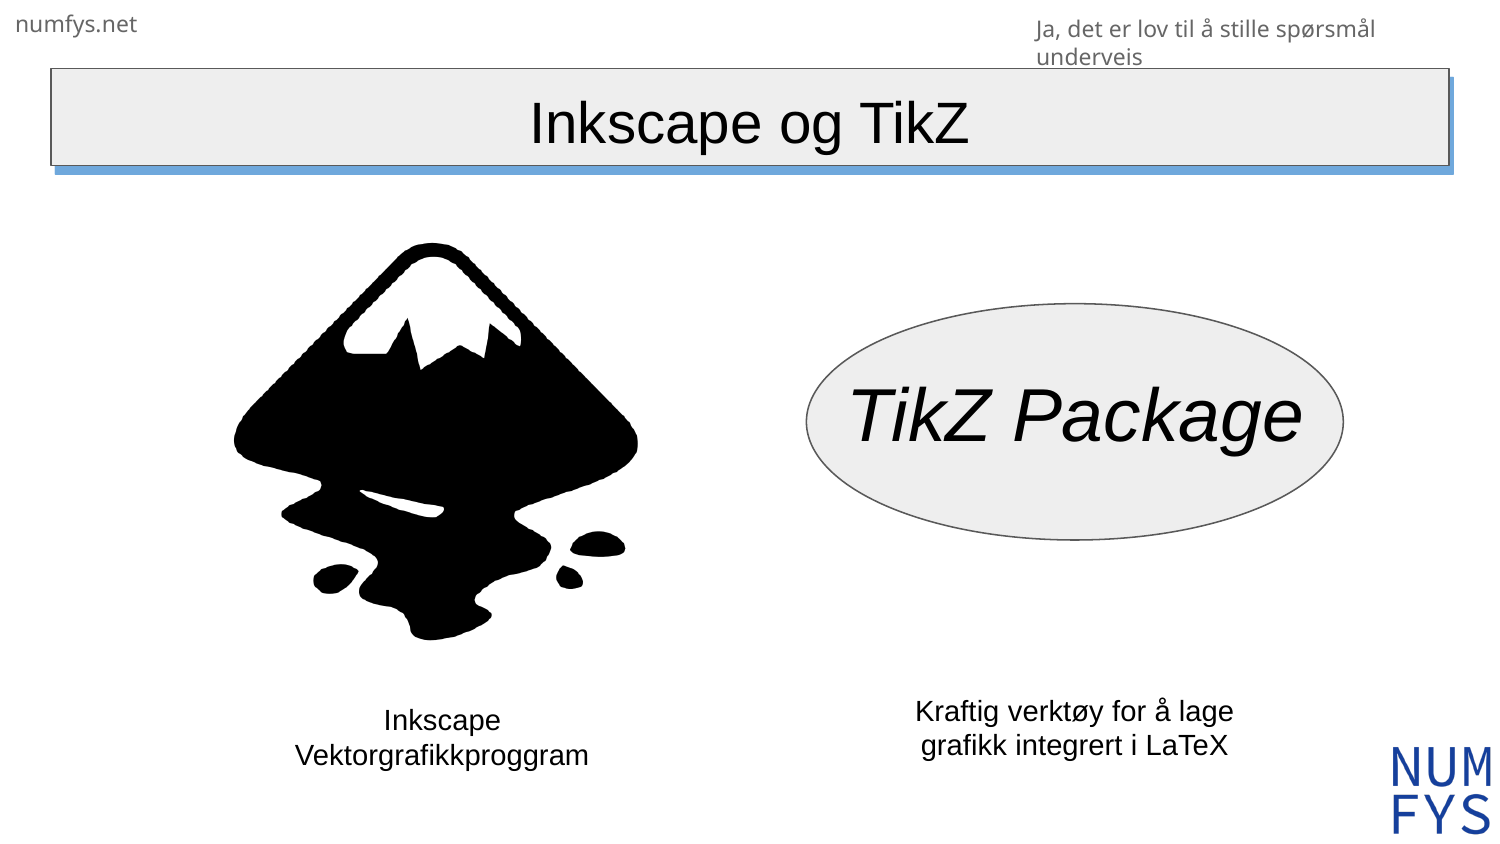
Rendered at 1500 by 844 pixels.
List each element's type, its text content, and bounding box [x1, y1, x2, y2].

text_box [806, 372, 831, 472]
text_box Kraftig verktøy for å lage grafikk integrert i LaTeX [785, 676, 1364, 762]
picture [217, 225, 650, 657]
title Inkscape og TikZ [51, 70, 1449, 165]
text_box [860, 493, 1290, 541]
text_box Inkscape Vektorgrafikkproggram [153, 686, 732, 772]
picture [1383, 737, 1500, 844]
text_box TikZ Package [831, 351, 1410, 493]
text_box [859, 303, 1290, 351]
